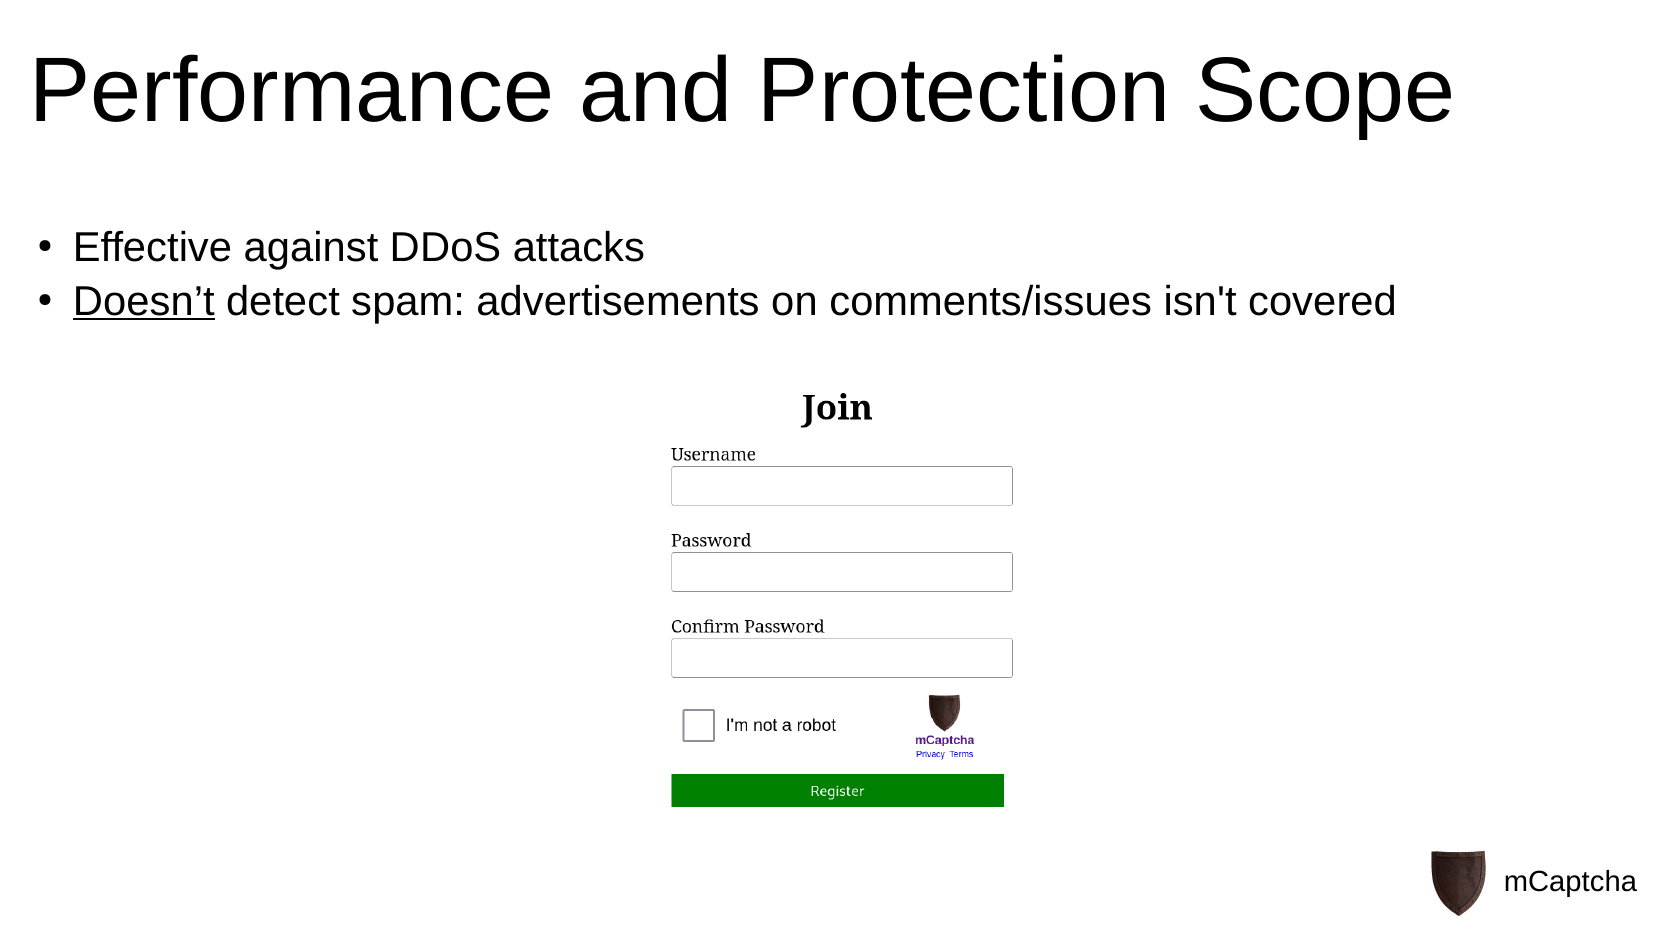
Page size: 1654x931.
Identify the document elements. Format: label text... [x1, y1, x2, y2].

picture [601, 363, 1052, 851]
title Performance and Protection Scope [29, 0, 1463, 260]
picture [1425, 846, 1493, 918]
subtitle Effective against DDoS attacks Doesn’t detect spam: advertisements on comments/issues isn't covered [37, 150, 1576, 445]
text_box mCaptcha [1489, 857, 1654, 906]
